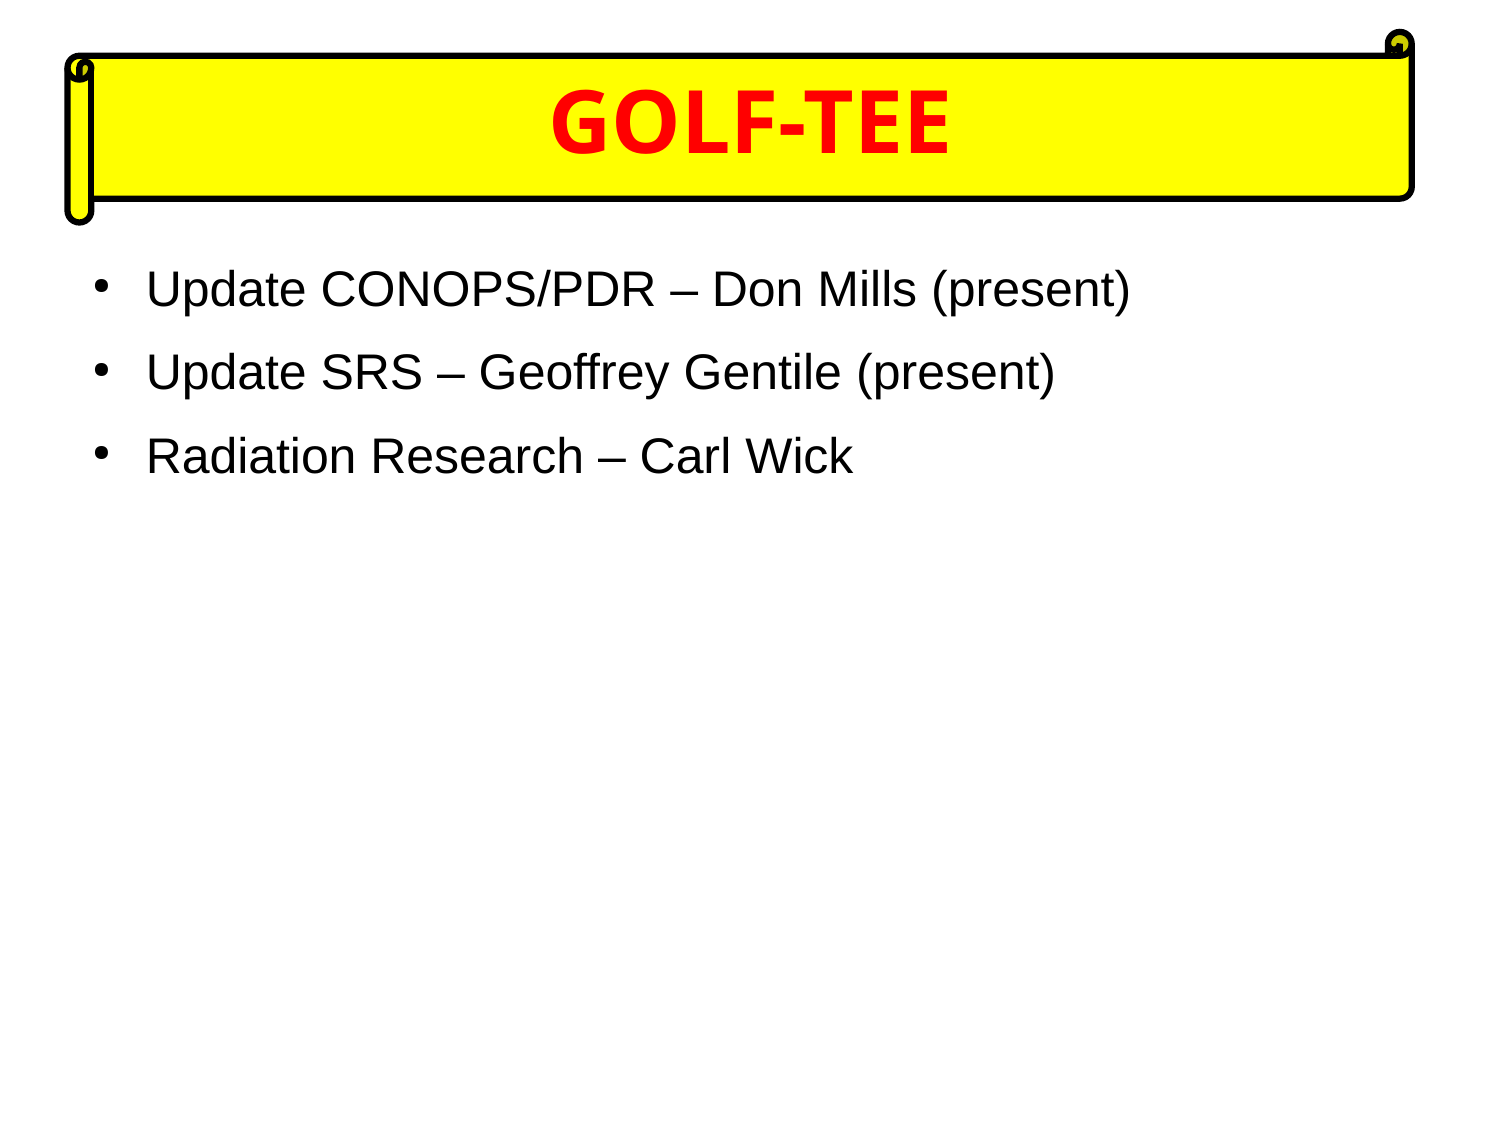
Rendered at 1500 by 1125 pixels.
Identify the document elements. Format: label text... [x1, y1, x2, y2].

text_box GOLF-TEE [0, 58, 1500, 179]
text_box [72, 31, 1412, 58]
text_box [67, 179, 1412, 223]
list Update CONOPS/PDR – Don Mills (present) Update SRS – Geoffrey Gentile (present) Radiation Research – Carl Wick [75, 263, 1425, 916]
